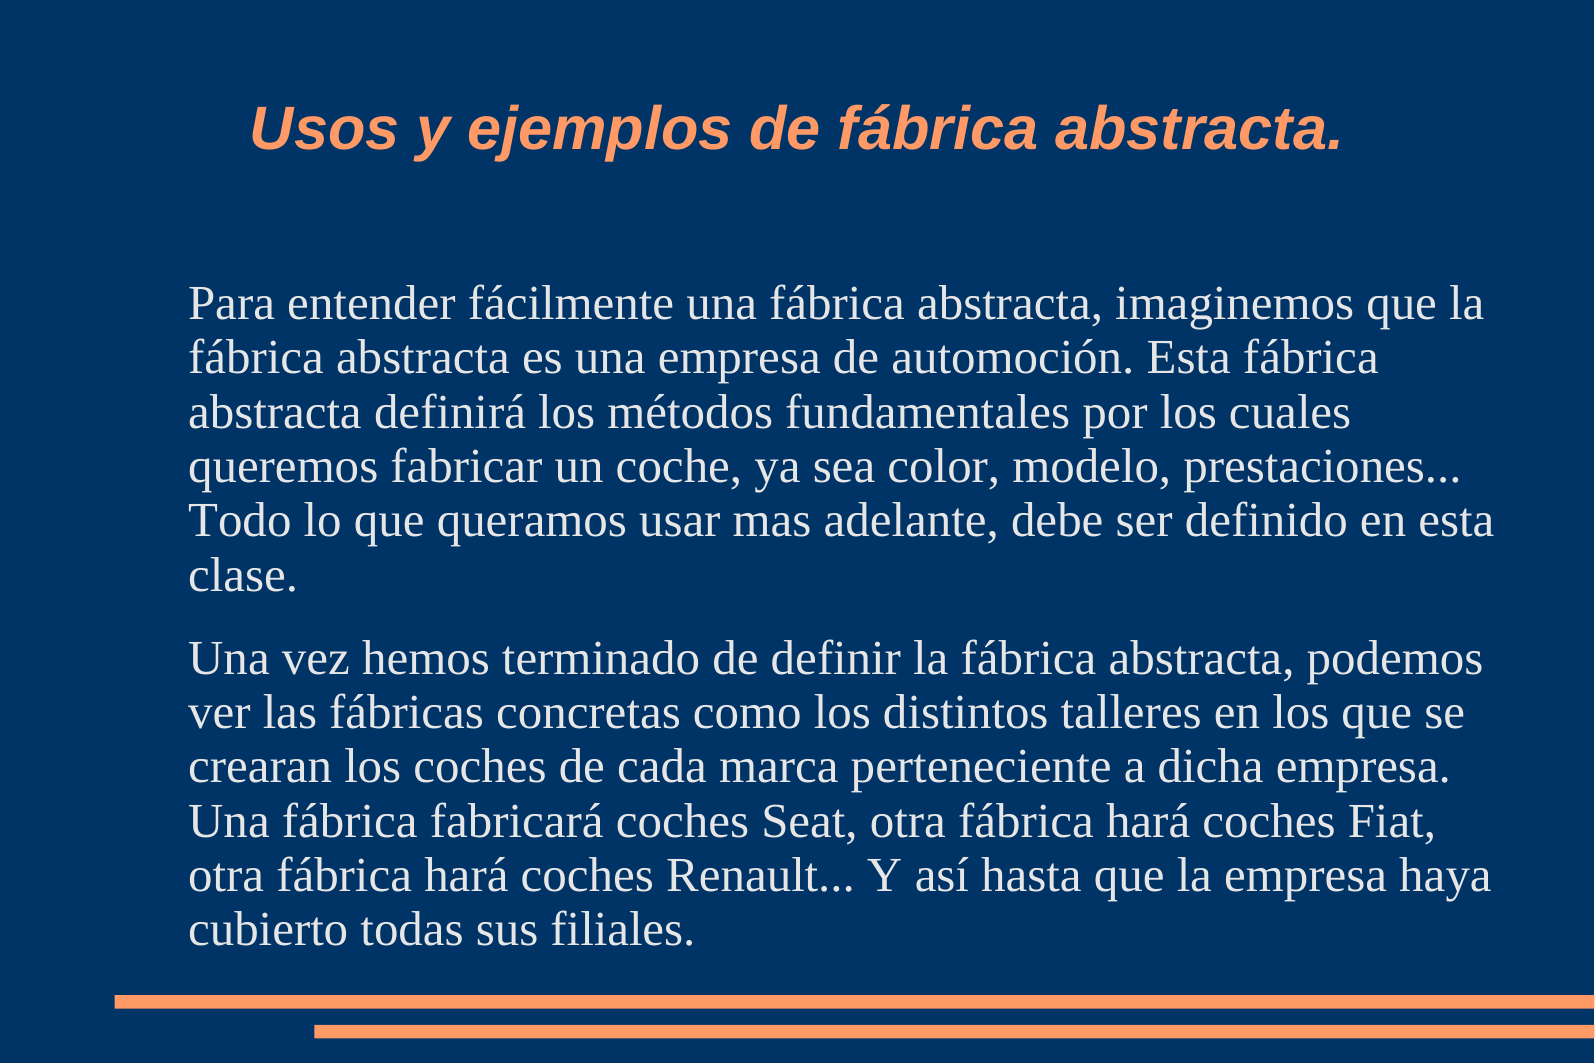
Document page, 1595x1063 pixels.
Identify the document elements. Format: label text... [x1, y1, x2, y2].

list Para entender fácilmente una fábrica abstracta, imaginemos que la fábrica abstracta es una empresa de automoción. Esta fábrica abstracta definirá los métodos fundamentales por los cuales queremos fabricar un coche, ya sea color, modelo, prestaciones... Todo lo que queramos usar mas adelante, debe ser definido en esta clase. Una vez hemos terminado de definir la fábrica abstracta, podemos ver las fábricas concretas como los distintos talleres en los que se crearan los coches de cada marca perteneciente a dicha empresa. Una fábrica fabricará coches Seat, otra fábrica hará coches Fiat, otra fábrica hará coches Renault... Y así hasta que la empresa haya cubierto todas sus filiales. [117, 276, 1505, 971]
title Usos y ejemplos de fábrica abstracta. [117, 39, 1479, 218]
